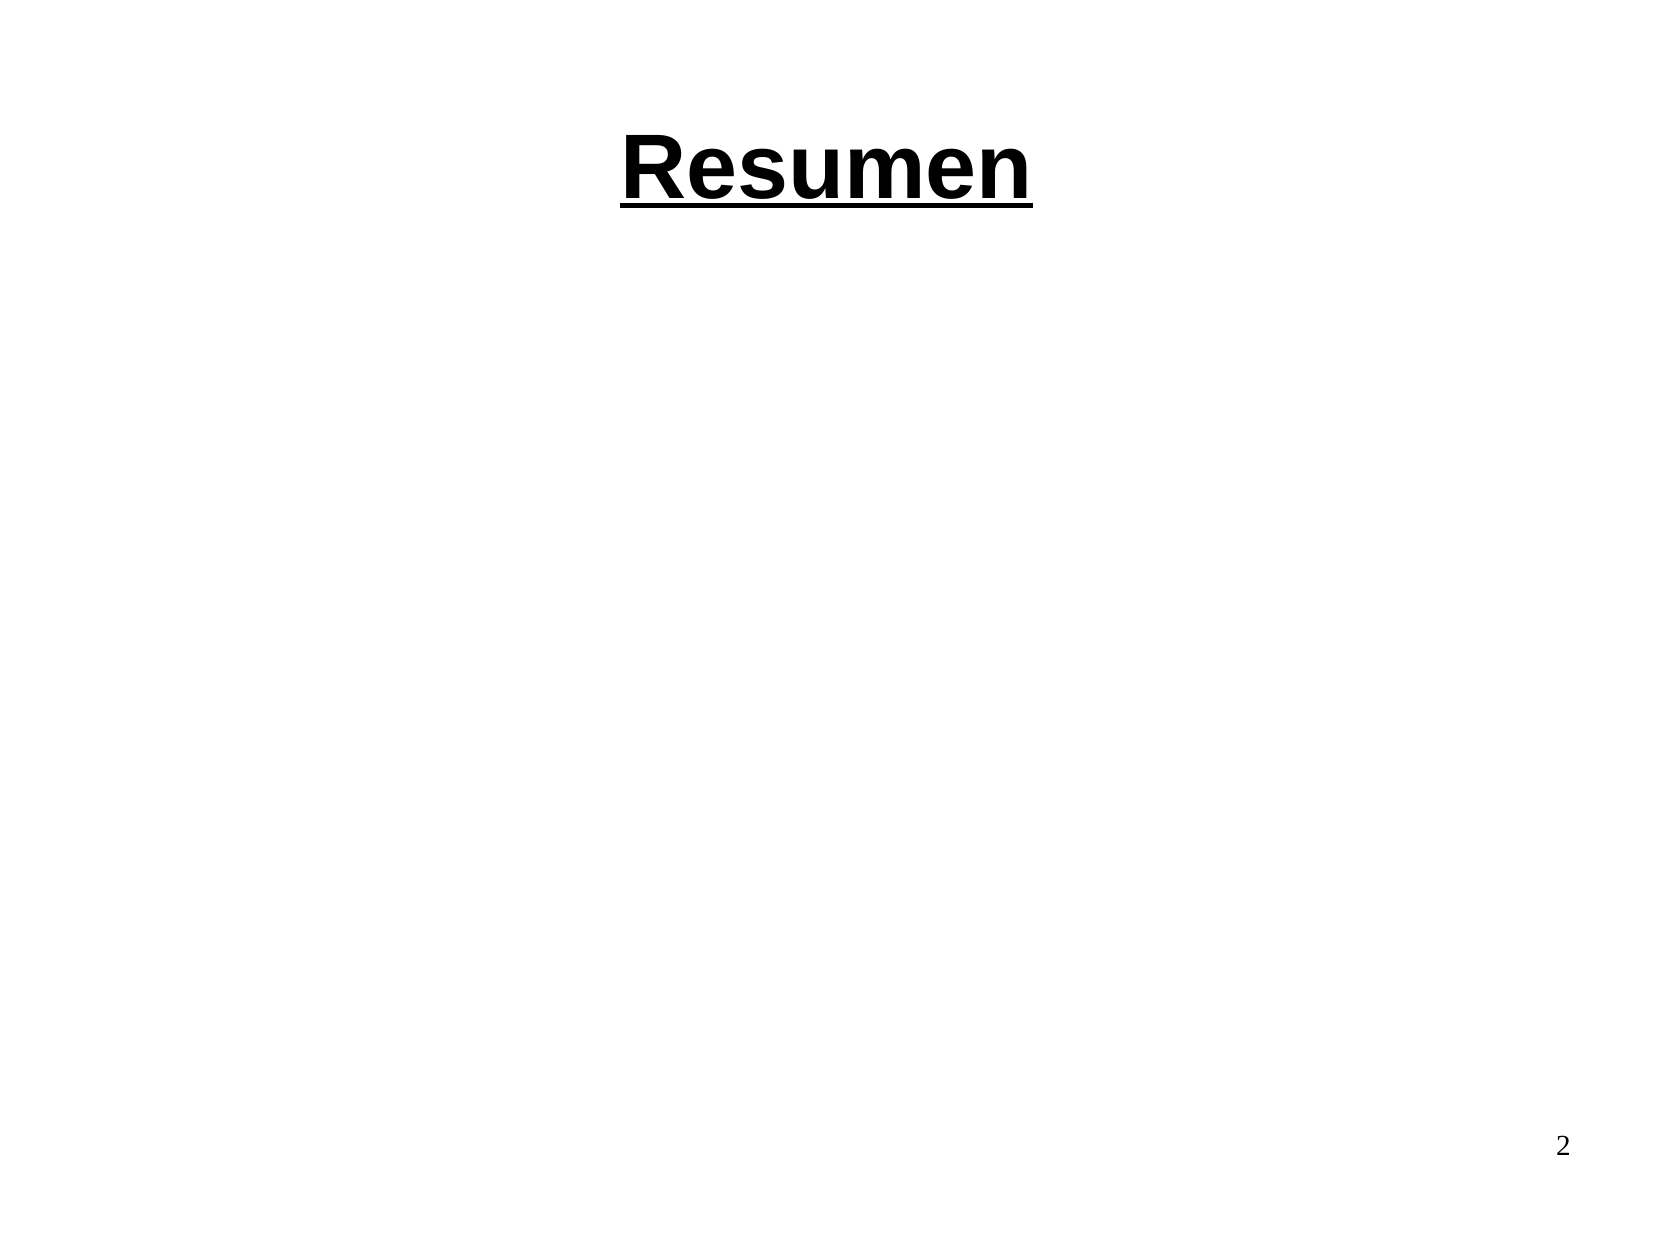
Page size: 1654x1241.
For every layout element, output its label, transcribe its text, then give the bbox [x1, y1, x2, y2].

title Resumen [82, 62, 1571, 271]
